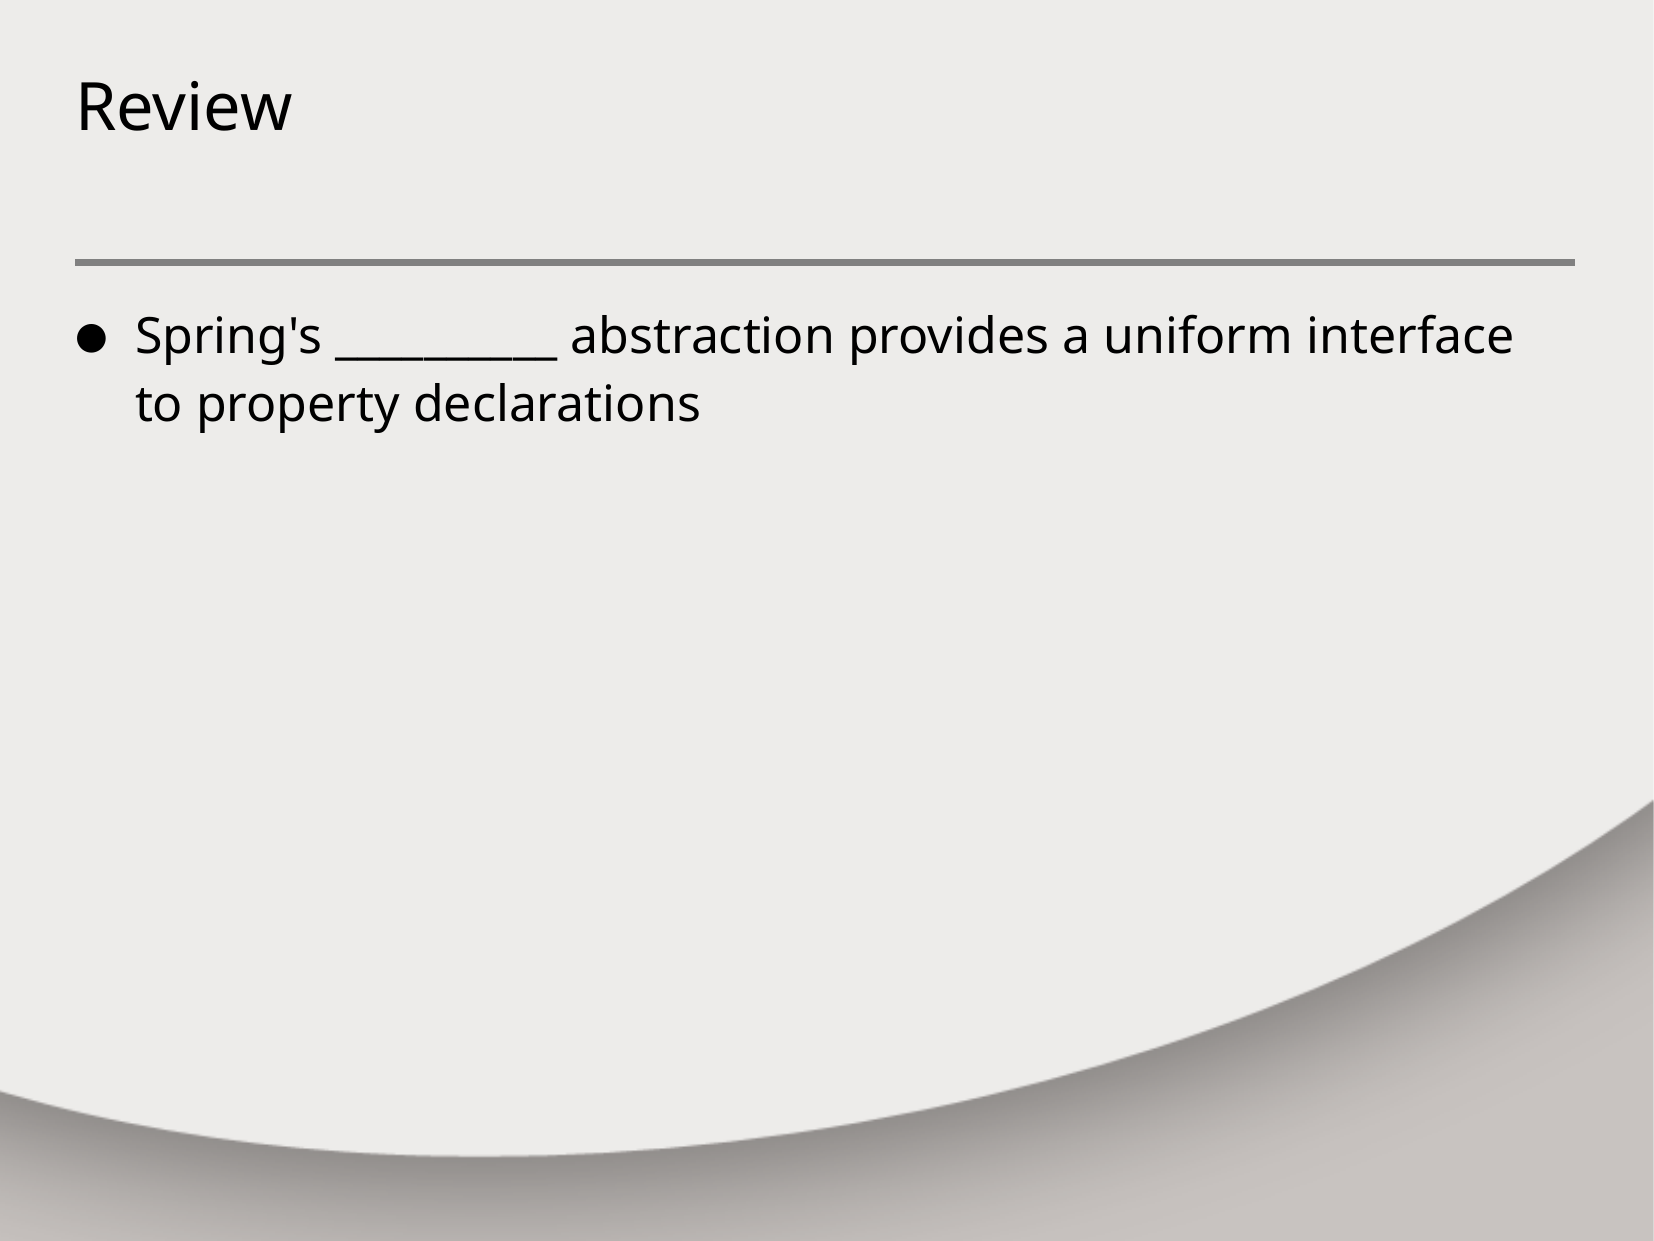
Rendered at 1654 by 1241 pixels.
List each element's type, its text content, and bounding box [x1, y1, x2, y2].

list Spring's __________ abstraction provides a uniform interface to property declarations [75, 300, 1576, 1163]
title Review [75, 75, 1576, 226]
picture [0, 0, 1654, 1241]
